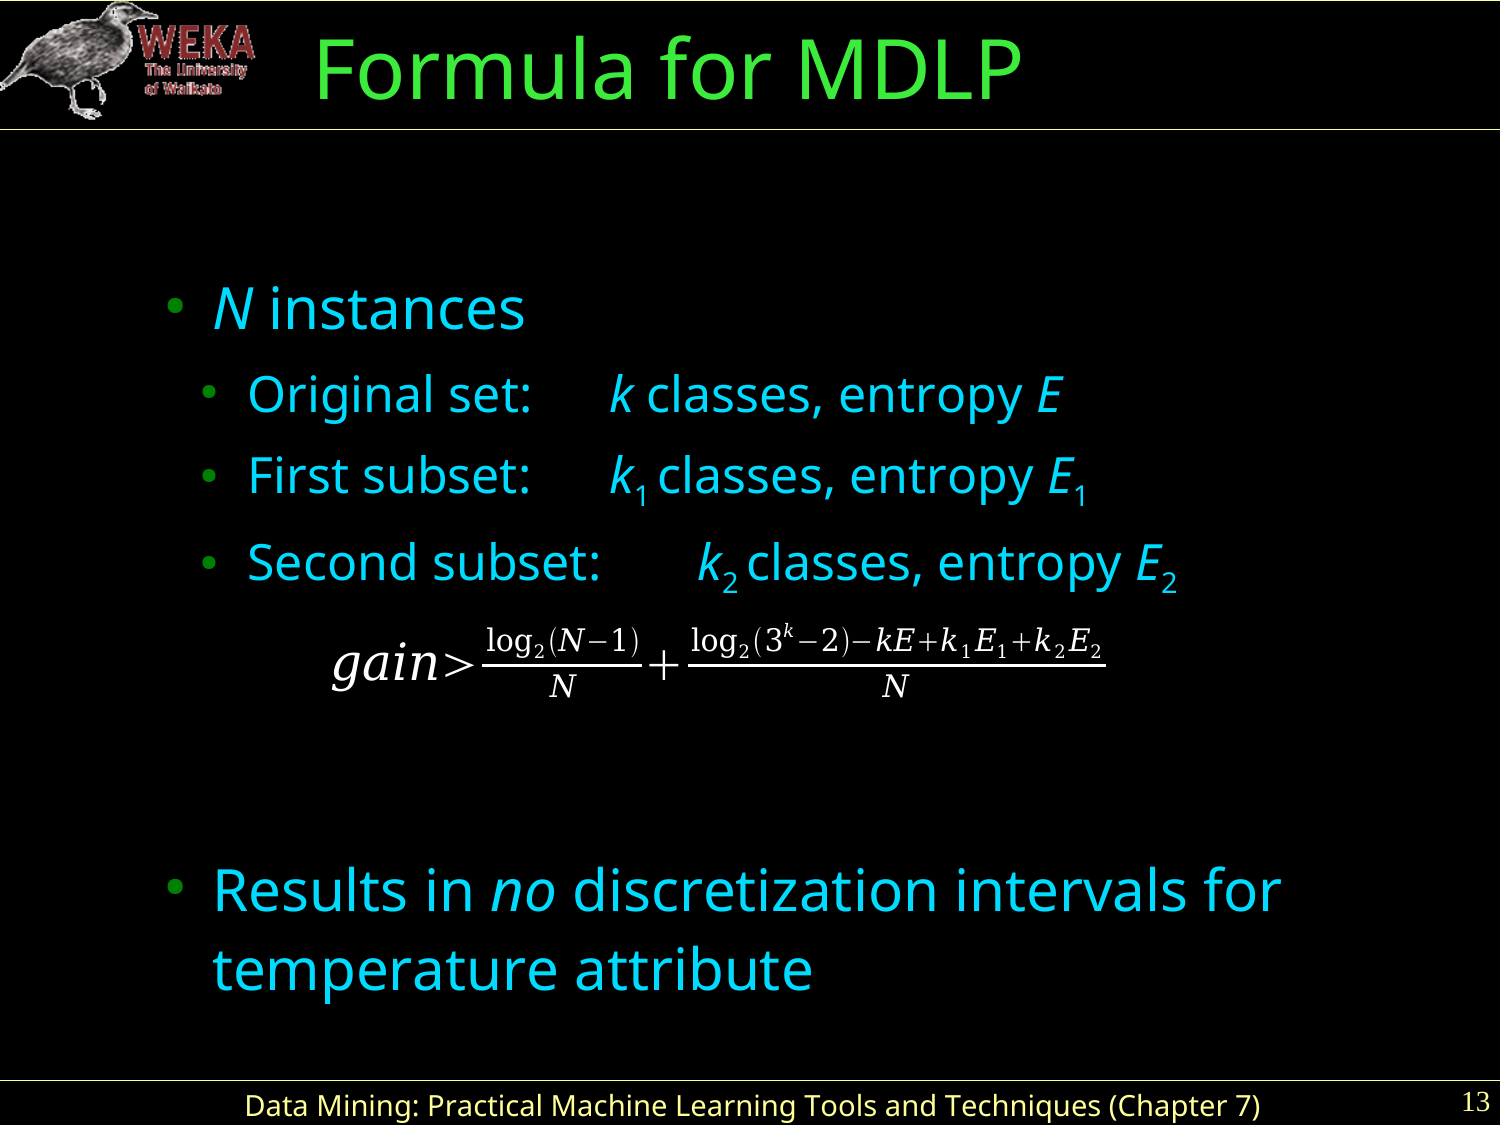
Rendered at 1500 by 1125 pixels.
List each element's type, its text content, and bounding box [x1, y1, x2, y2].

chart [324, 619, 1113, 705]
picture [0, 1, 266, 129]
title Formula for MDLP [297, 0, 1500, 148]
text_box N instances Original set: k classes, entropy E First subset: k1 classes, entropy E1 Second subset: k2 classes, entropy E2 Results in no discretization intervals for temperature attribute [149, 260, 1388, 936]
